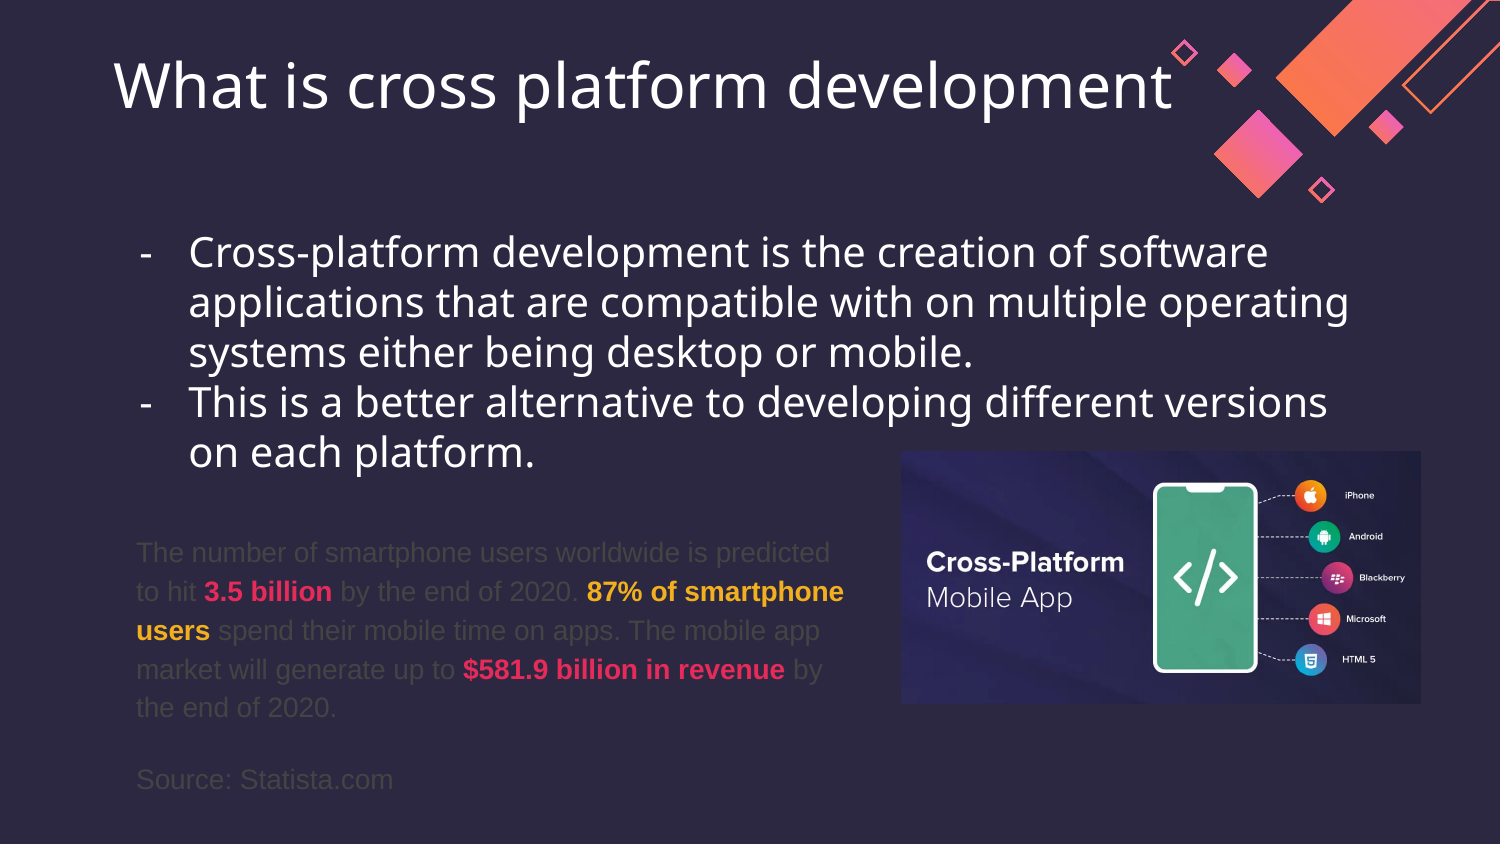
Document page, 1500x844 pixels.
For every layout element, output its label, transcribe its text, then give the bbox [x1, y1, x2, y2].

title What is cross platform development [98, 30, 1387, 197]
subtitle The number of smartphone users worldwide is predicted to hit 3.5 billion by the end of 2020. 87% of smartphone users spend their mobile time on apps. The mobile app market will generate up to $581.9 billion in revenue by the end of 2020. Source: Statista.com [120, 514, 870, 817]
picture [901, 451, 1421, 704]
list Cross-platform development is the creation of software applications that are compatible with on multiple operating systems either being desktop or mobile. This is a better alternative to developing different versions on each platform. [98, 211, 1373, 500]
